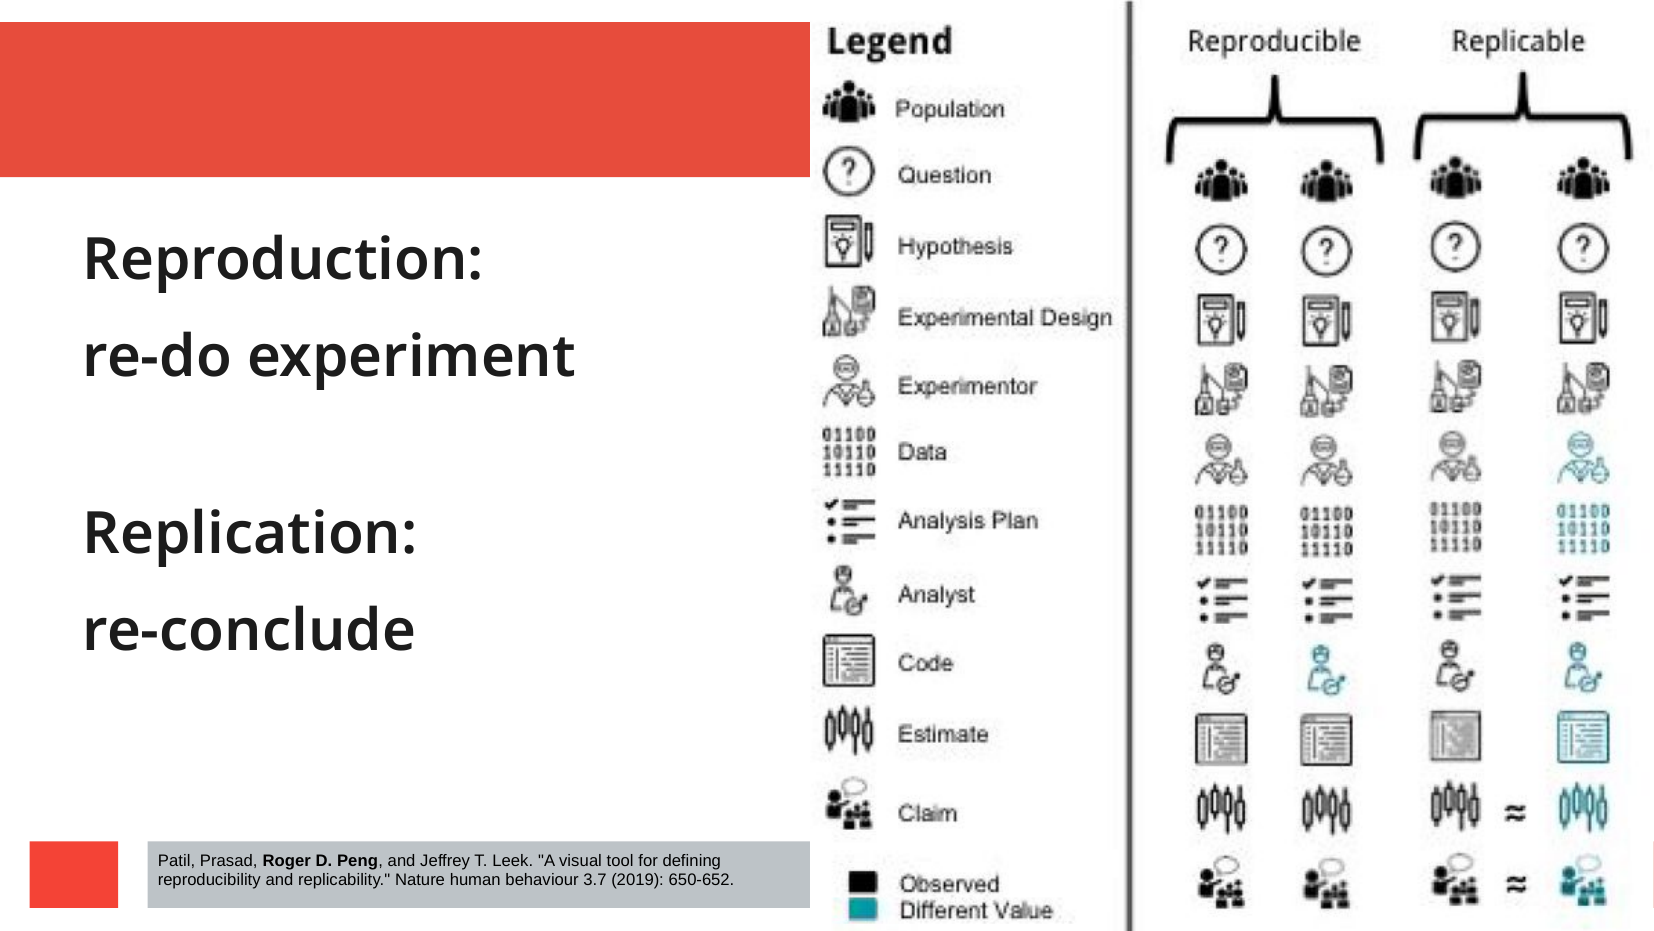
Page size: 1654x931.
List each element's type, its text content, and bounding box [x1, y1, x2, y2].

list Reproduction: re-do experiment Replication: re-conclude [82, 217, 810, 758]
text_box Patil, Prasad, Roger D. Peng, and Jeffrey T. Leek. "A visual tool for defining reproducibility and replicability." Nature human behaviour 3.7 (2019): 650-652. [143, 843, 810, 913]
picture [810, 0, 1654, 931]
